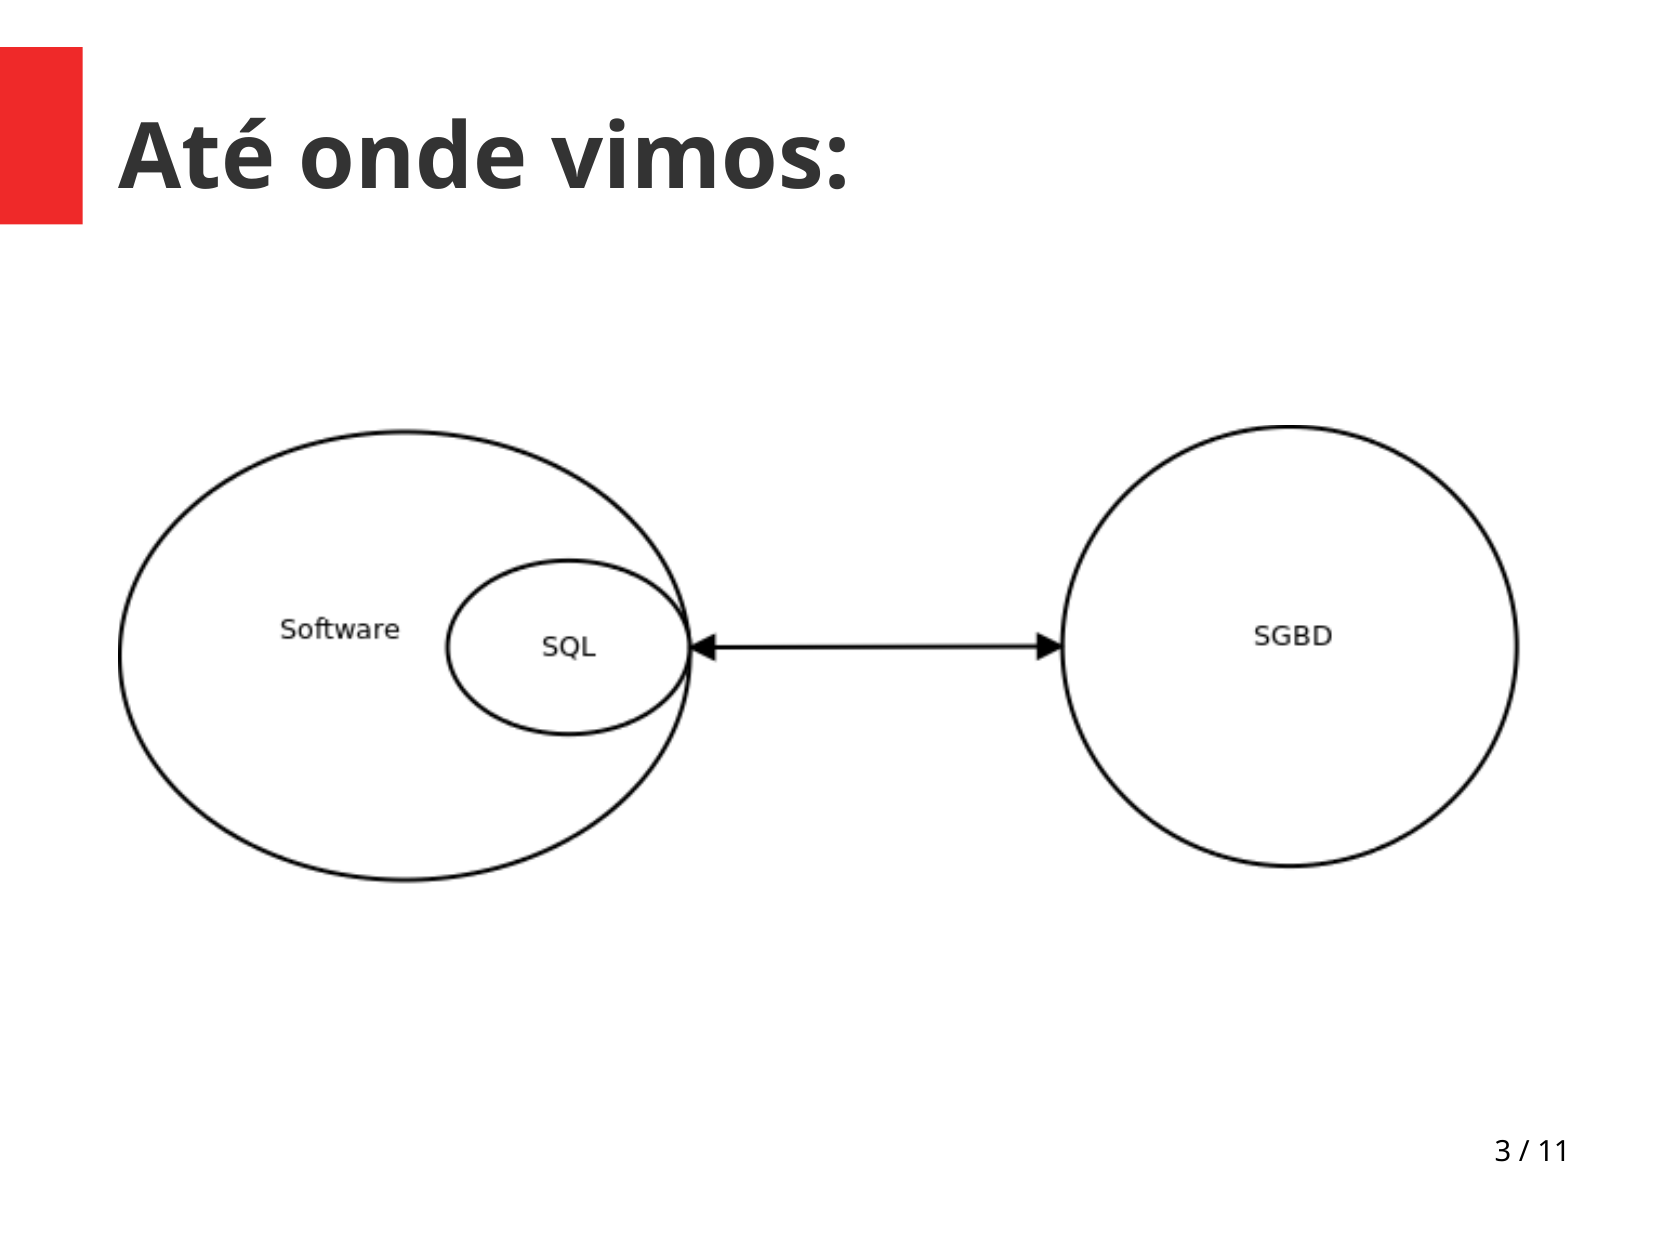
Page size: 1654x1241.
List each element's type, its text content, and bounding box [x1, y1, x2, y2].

title Até onde vimos: [118, 45, 1571, 260]
picture [118, 425, 1531, 886]
